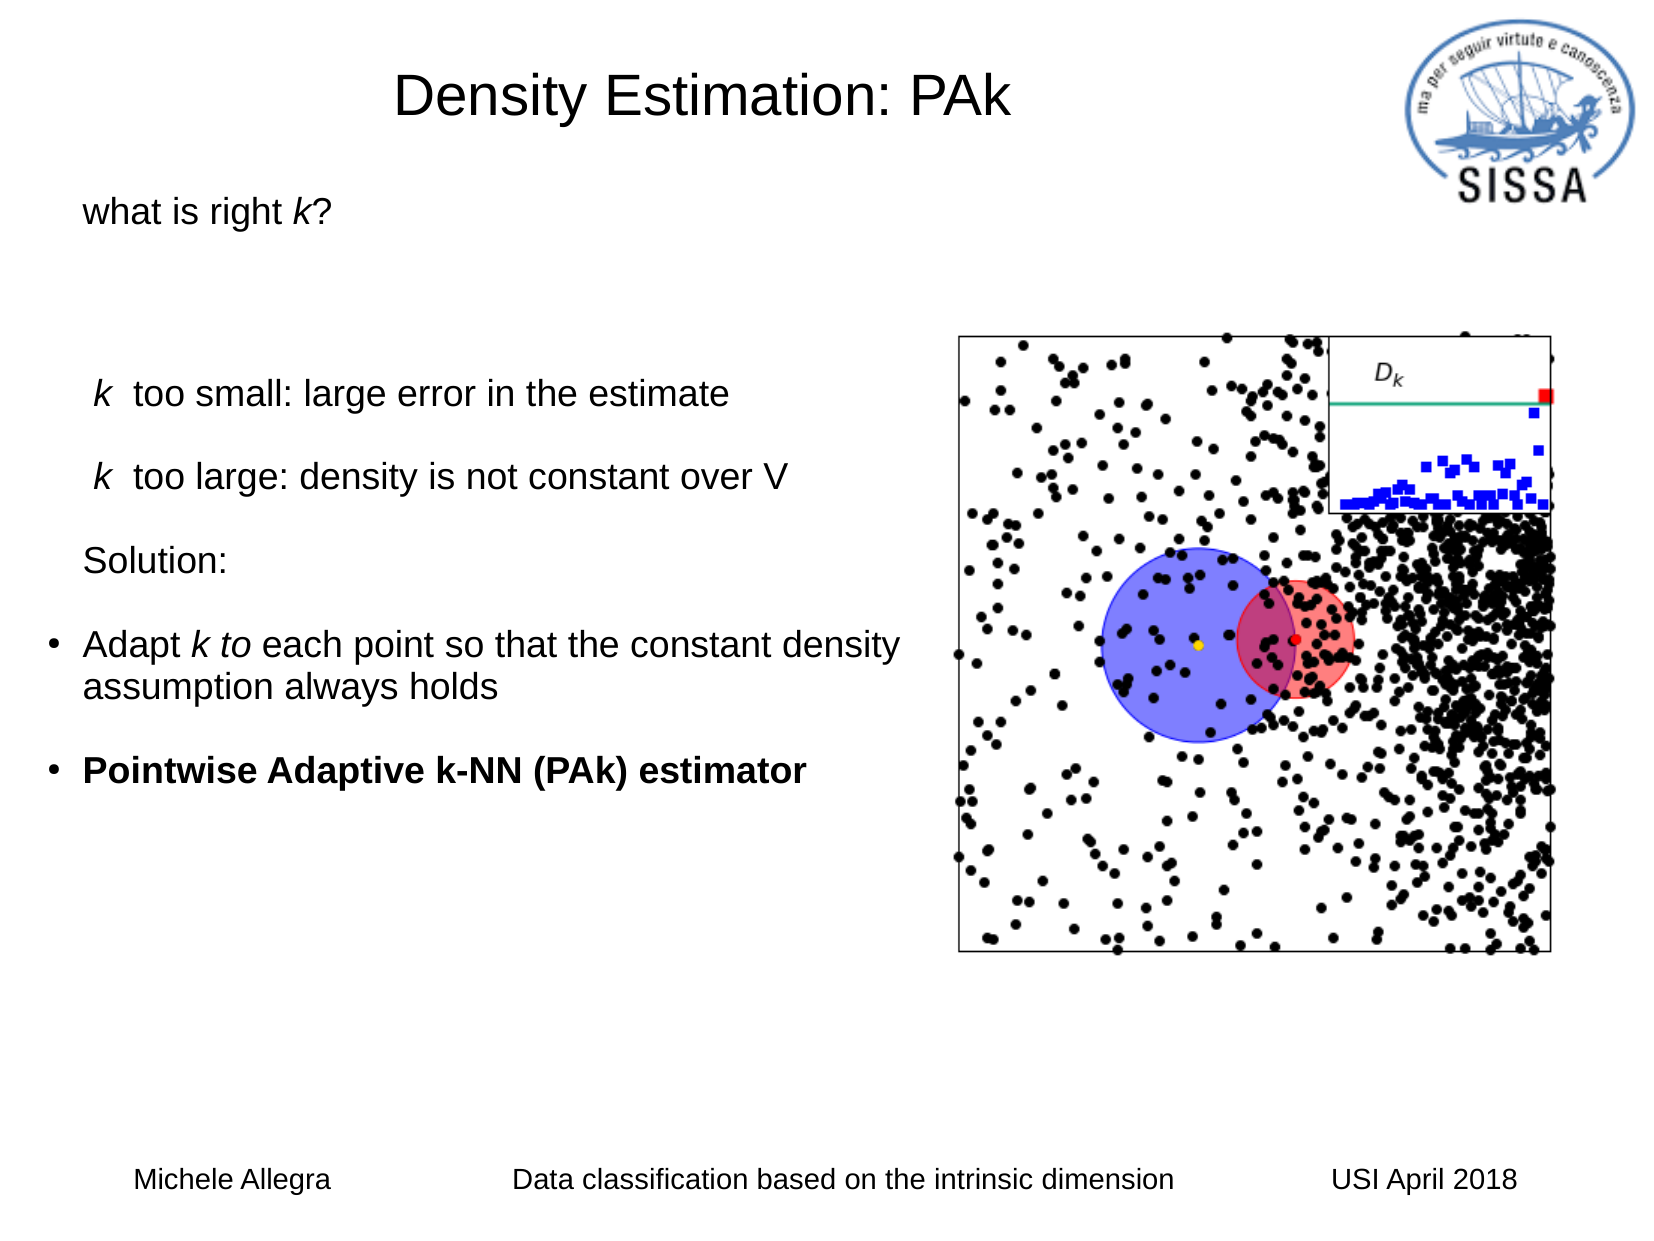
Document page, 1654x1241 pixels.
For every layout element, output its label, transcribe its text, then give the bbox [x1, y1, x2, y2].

picture [1391, 16, 1652, 207]
title Michele Allegra Data classification based on the intrinsic dimension USI April 2018 [82, 1141, 1571, 1217]
picture [921, 306, 1595, 981]
text_box k too small: large error in the estimate k too large: density is not constant over V Solution: Adapt k to each point so that the constant density assumption always holds Pointwise Adaptive k-NN (PAk) estimator [47, 36, 981, 960]
subtitle what is right k? [47, 22, 1536, 306]
